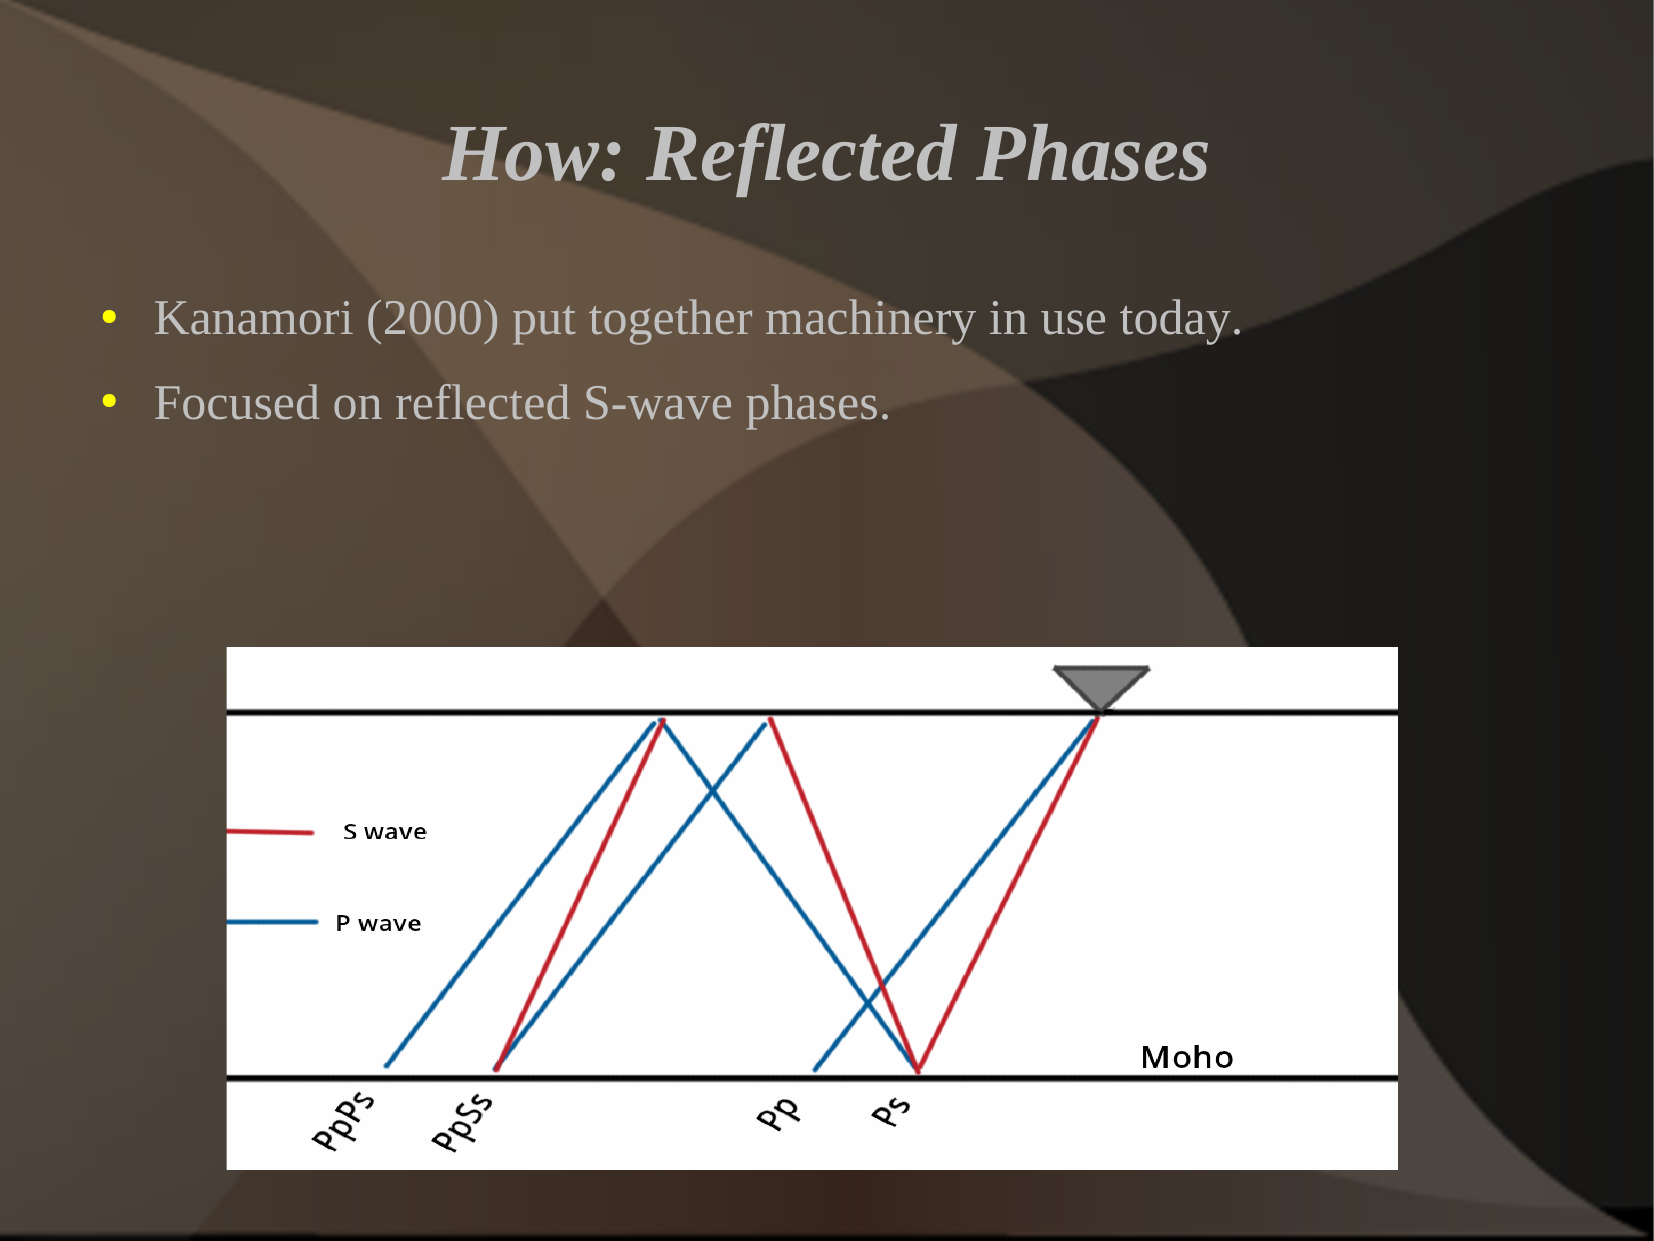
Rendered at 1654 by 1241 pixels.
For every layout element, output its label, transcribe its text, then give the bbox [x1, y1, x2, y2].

list Kanamori (2000) put together machinery in use today. Focused on reflected S-wave phases. [82, 290, 1571, 473]
picture [0, 0, 1654, 1241]
title How: Reflected Phases [82, 49, 1571, 257]
